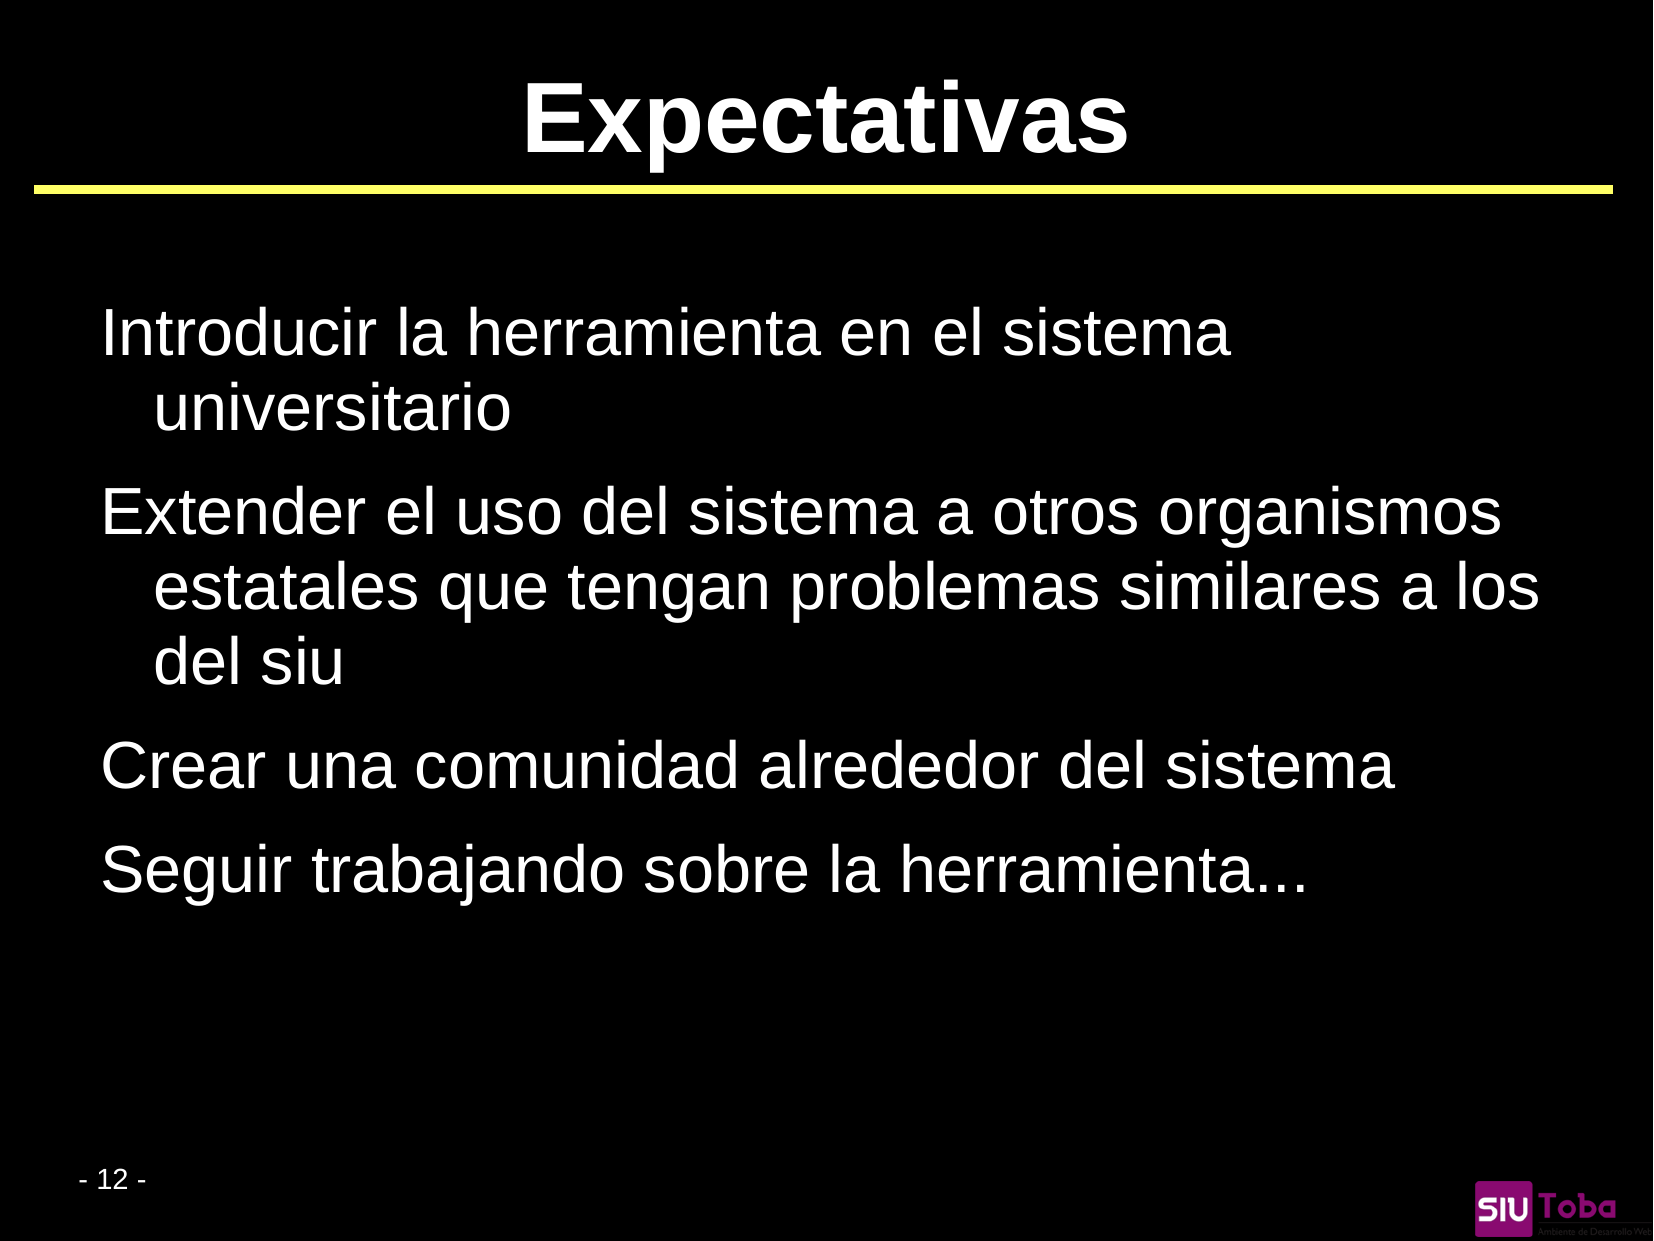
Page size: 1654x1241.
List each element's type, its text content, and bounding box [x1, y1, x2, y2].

title Expectativas [58, 47, 1594, 188]
picture [1475, 1181, 1652, 1237]
list Introducir la herramienta en el sistema universitario Extender el uso del sistema a otros organismos estatales que tengan problemas similares a los del siu Crear una comunidad alrededor del sistema Seguir trabajando sobre la herramienta... [82, 295, 1565, 1109]
